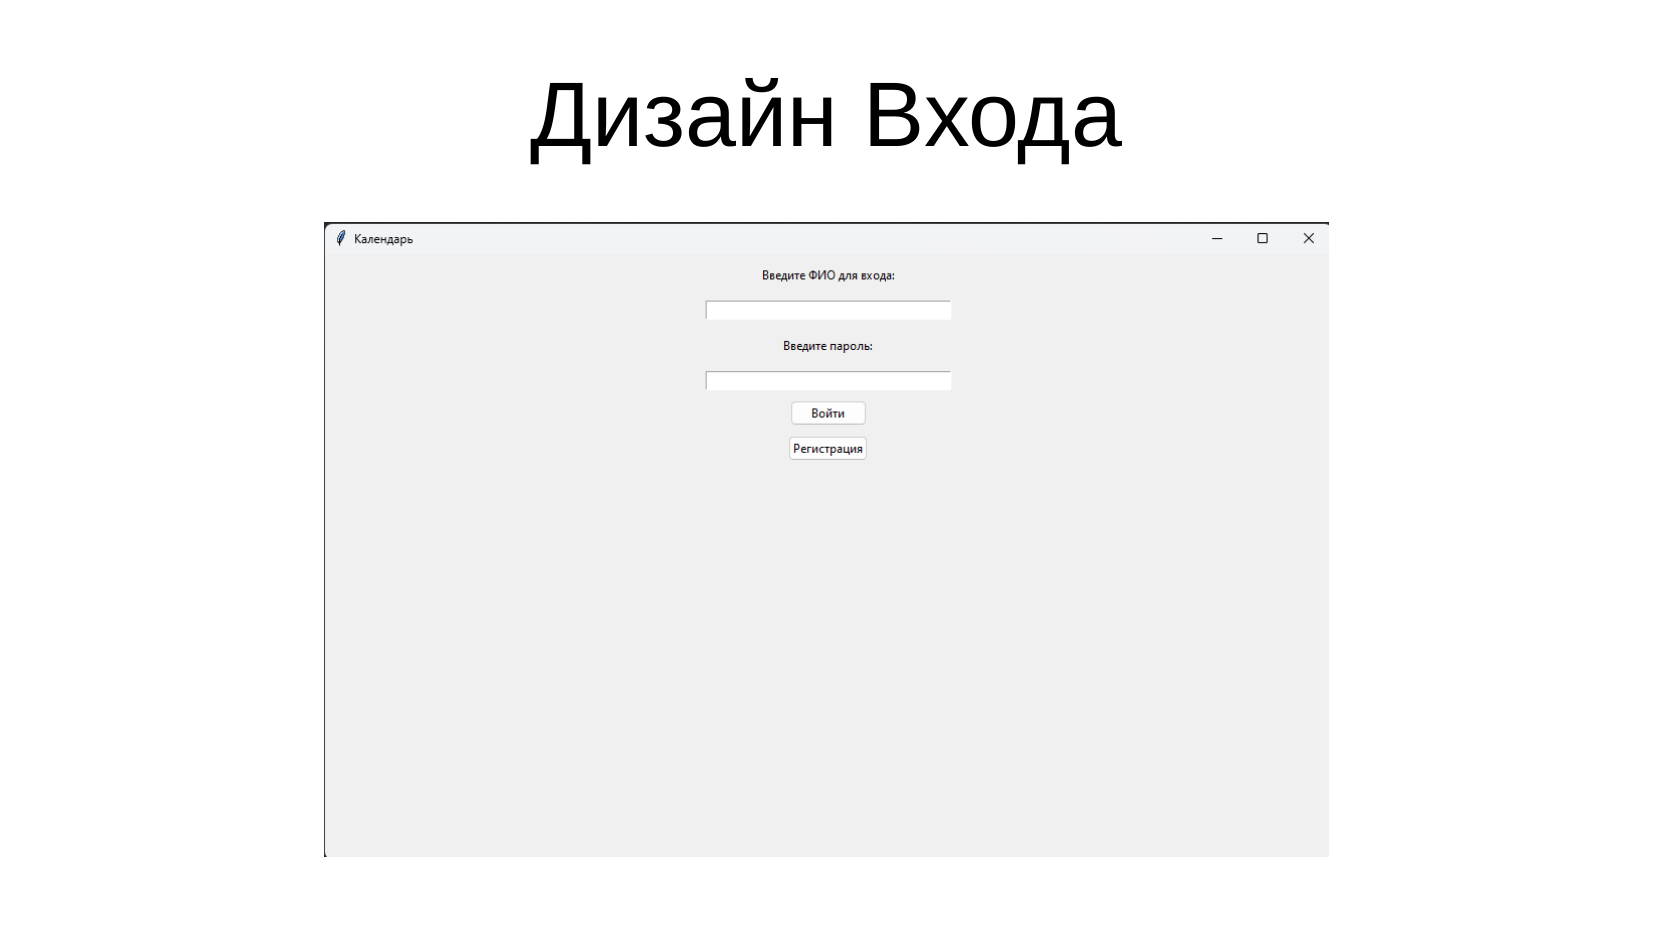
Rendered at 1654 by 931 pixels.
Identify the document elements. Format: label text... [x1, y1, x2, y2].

picture [324, 222, 1329, 857]
title Дизайн Входа [82, 37, 1571, 193]
